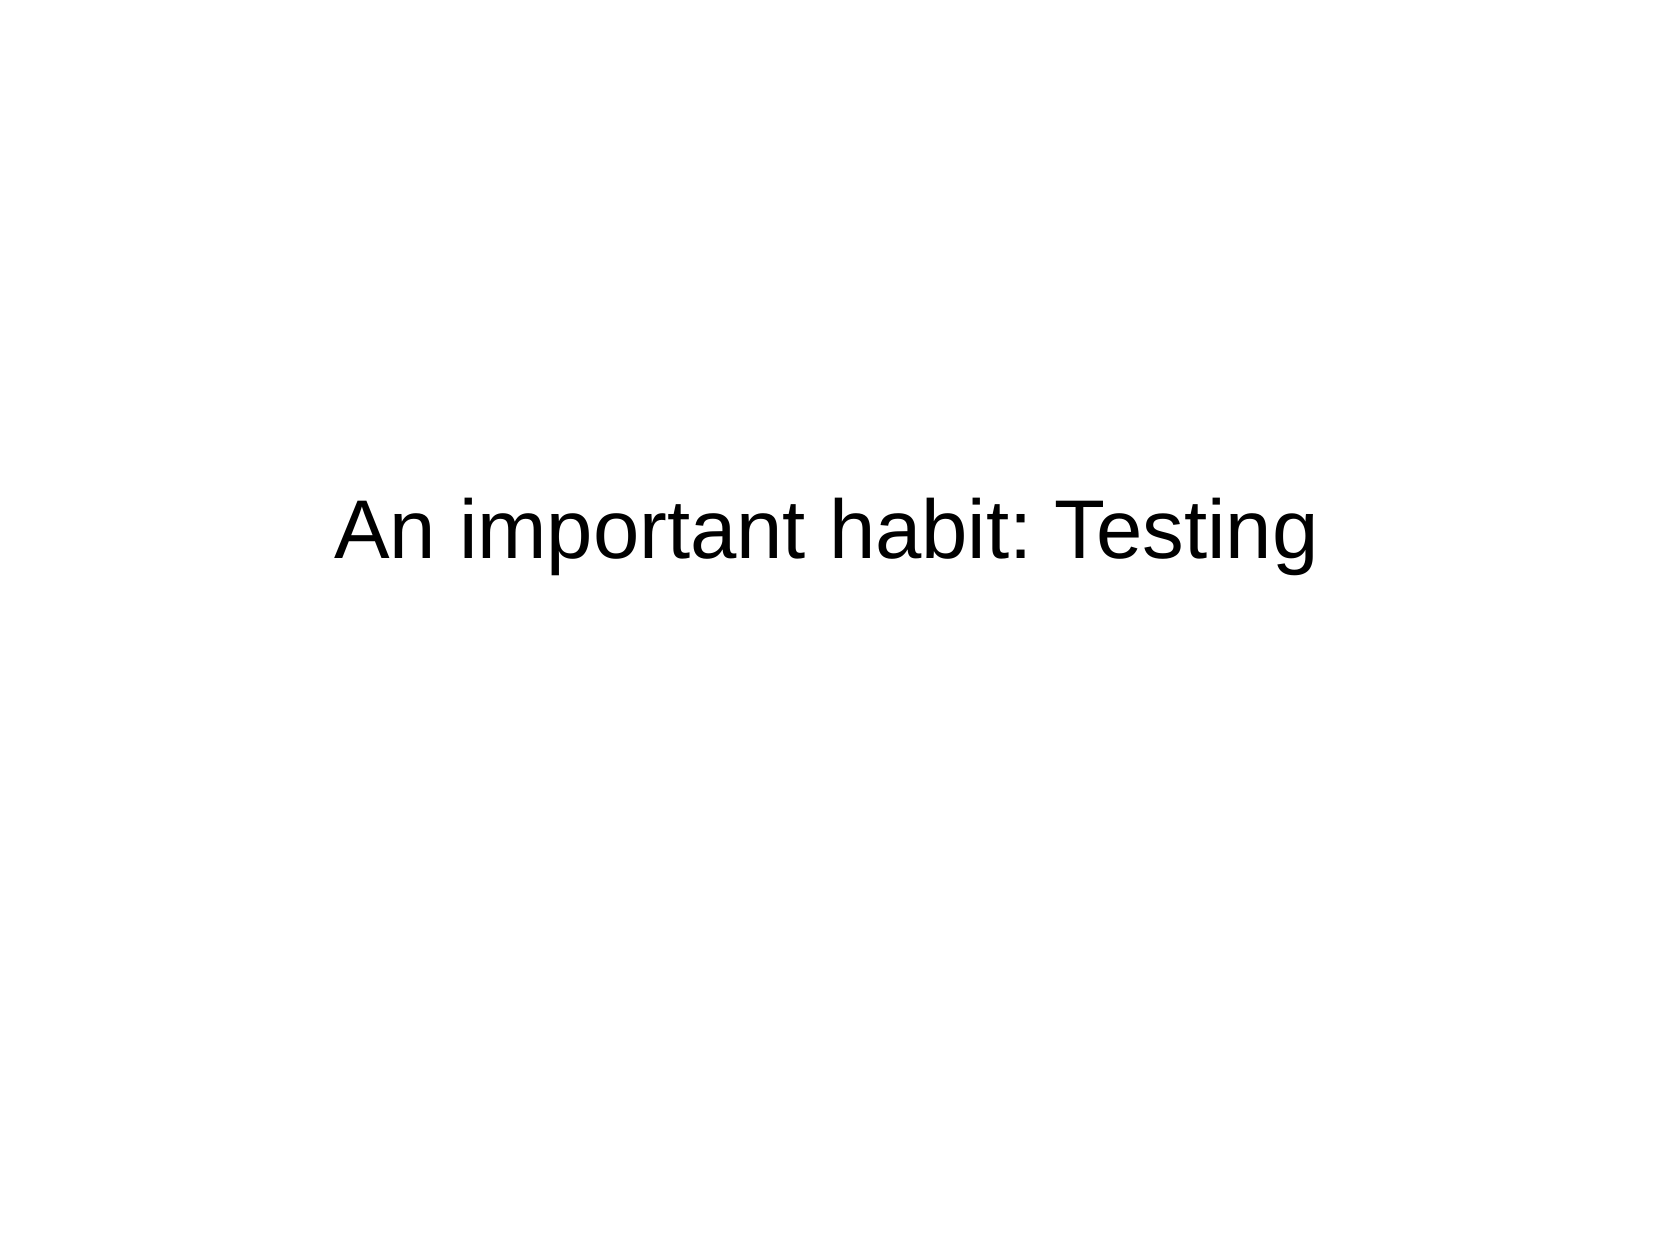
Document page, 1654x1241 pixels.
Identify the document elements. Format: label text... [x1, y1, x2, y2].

subtitle An important habit: Testing [82, 49, 1571, 1010]
